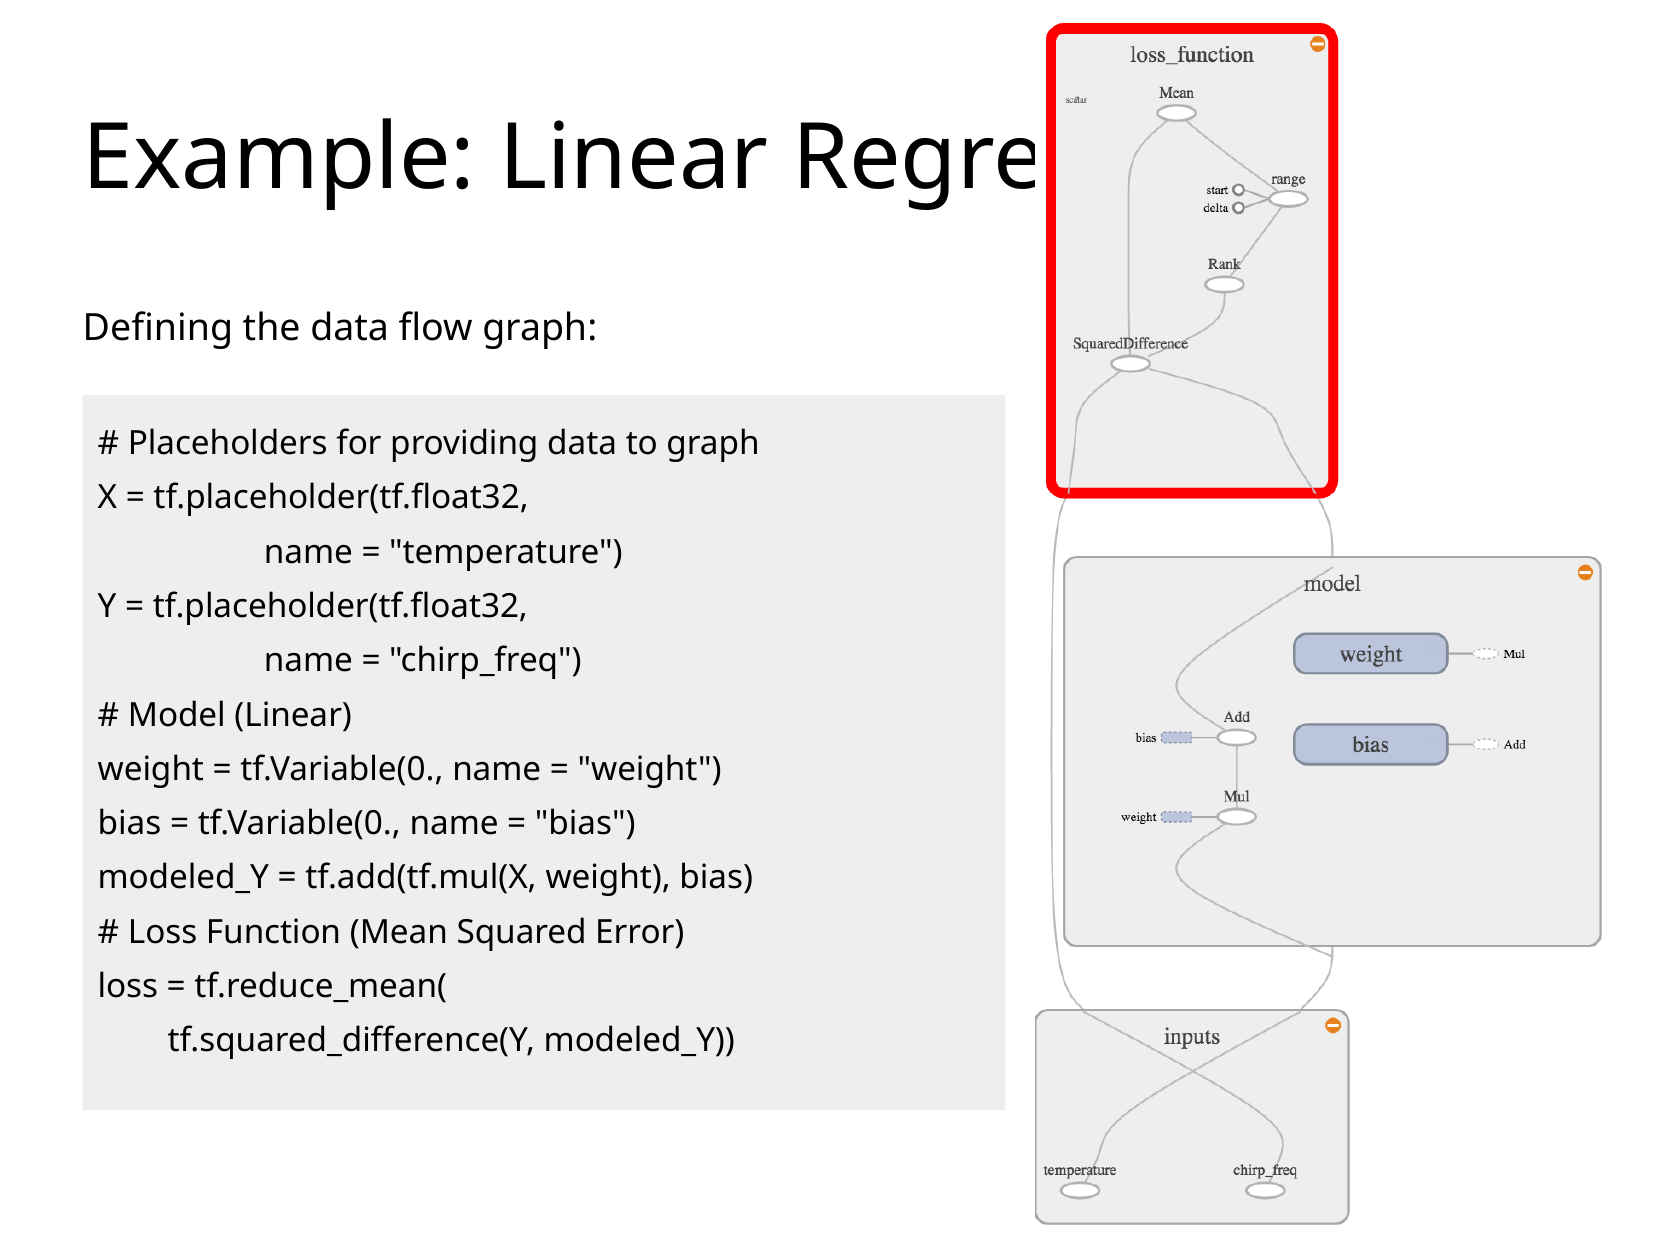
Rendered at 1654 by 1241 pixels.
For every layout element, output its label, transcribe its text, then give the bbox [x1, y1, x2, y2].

list # Placeholders for providing data to graph X = tf.placeholder(tf.float32, name = "temperature") Y = tf.placeholder(tf.float32, name = "chirp_freq") # Model (Linear) weight = tf.Variable(0., name = "weight") bias = tf.Variable(0., name = "bias") modeled_Y = tf.add(tf.mul(X, weight), bias) # Loss Function (Mean Squared Error) loss = tf.reduce_mean( tf.squared_difference(Y, modeled_Y)) [82, 395, 1006, 1111]
list Defining the data flow graph: [82, 290, 616, 361]
title Example: Linear Regression [82, 49, 1035, 257]
picture [1035, 23, 1602, 1225]
